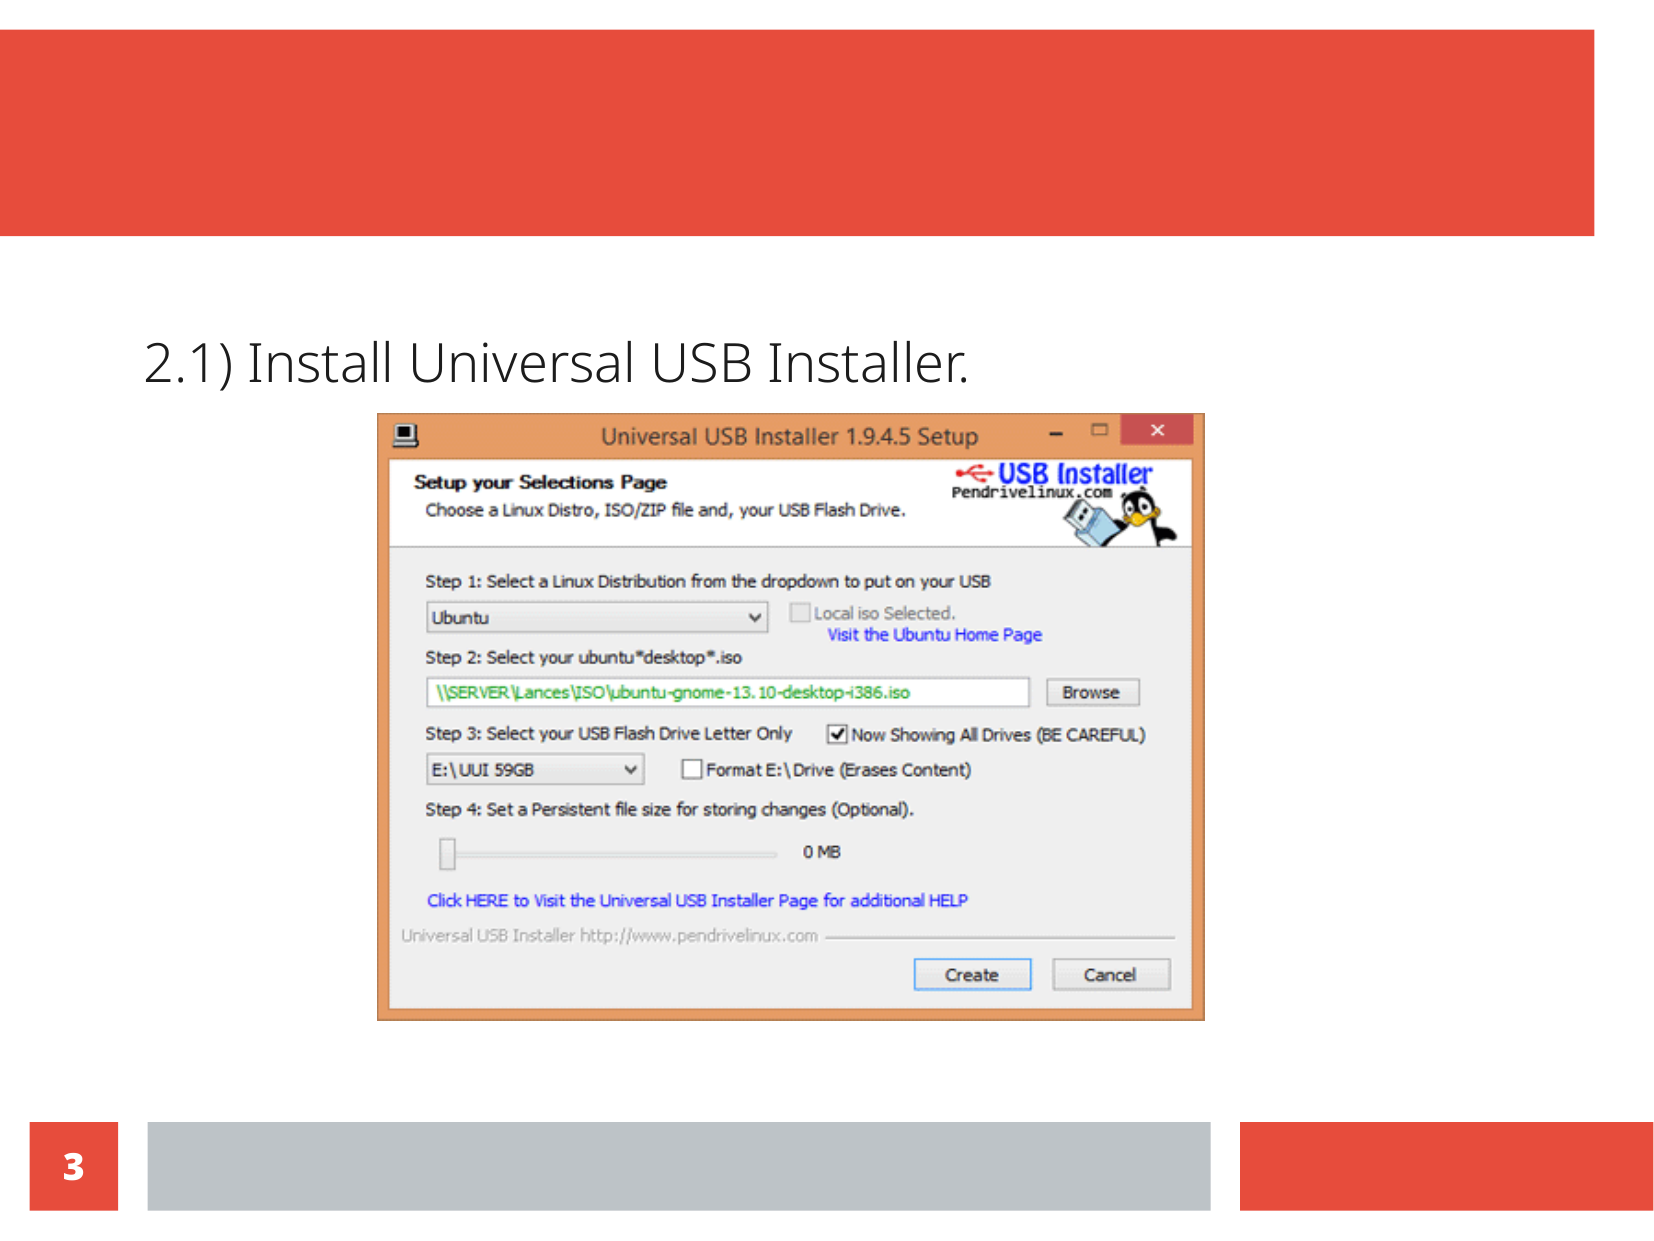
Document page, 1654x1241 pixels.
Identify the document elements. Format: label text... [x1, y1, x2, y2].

picture [377, 413, 1205, 1021]
subtitle 2.1) Install Universal USB Installer. [59, 324, 1565, 1093]
